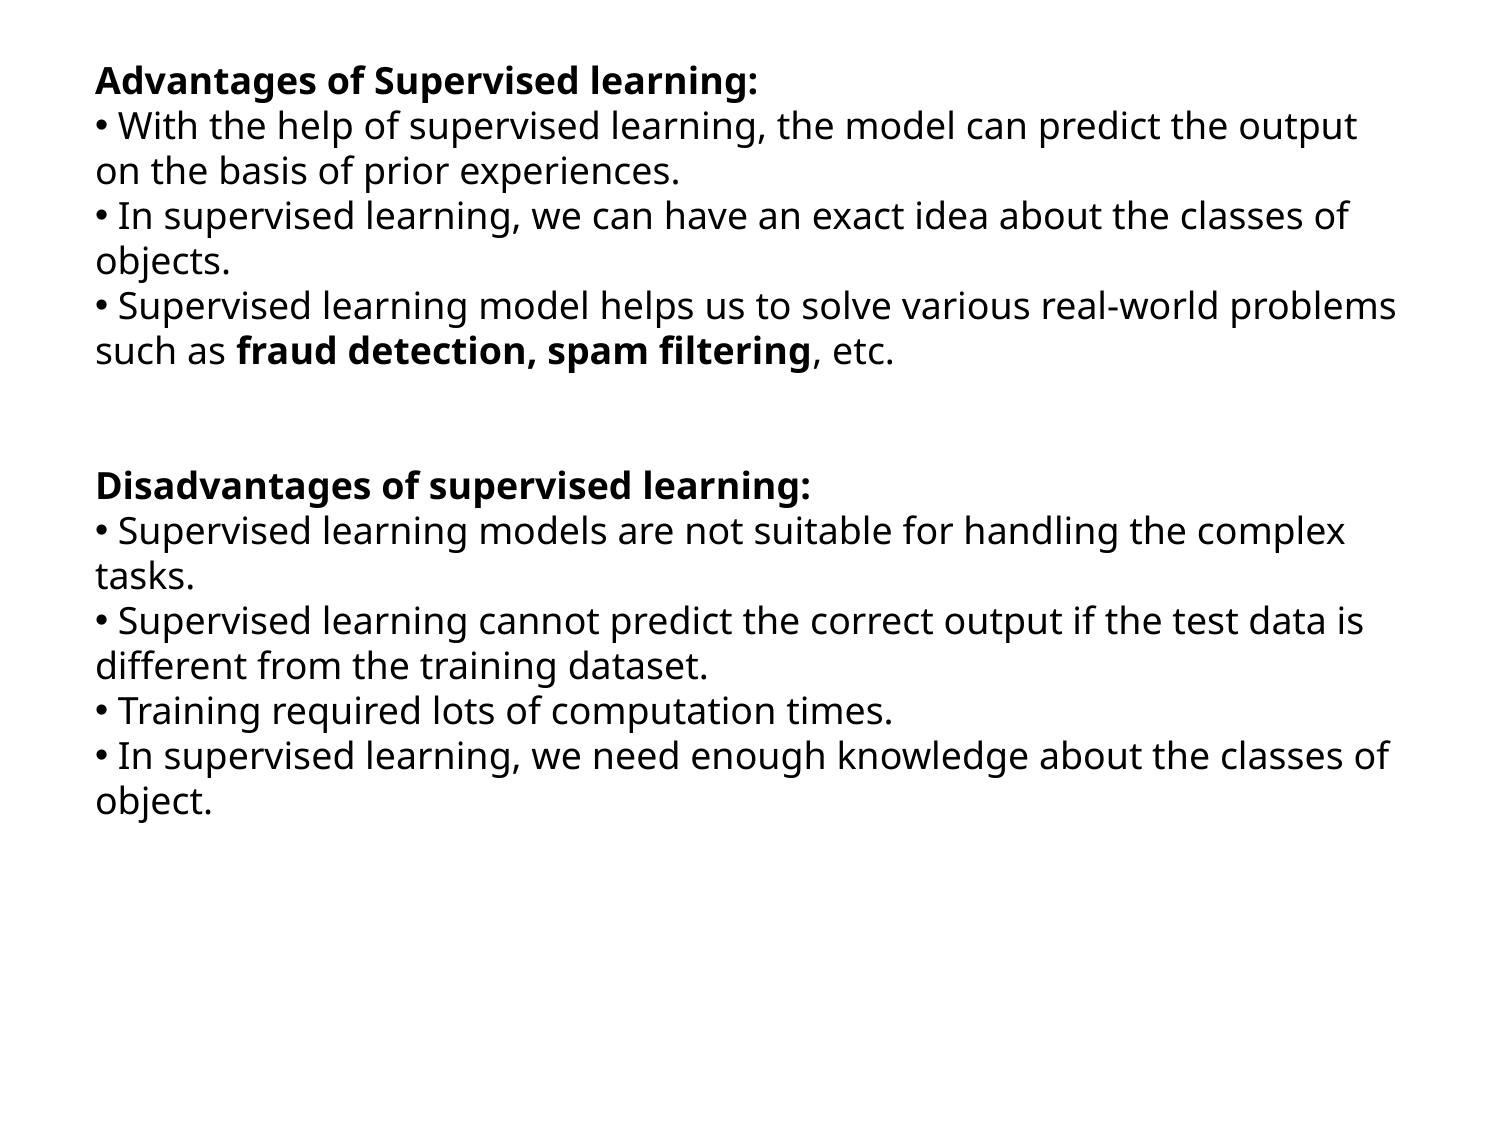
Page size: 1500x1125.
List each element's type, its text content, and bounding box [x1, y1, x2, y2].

text_box Advantages of Supervised learning: With the help of supervised learning, the model can predict the output on the basis of prior experiences. In supervised learning, we can have an exact idea about the classes of objects. Supervised learning model helps us to solve various real-world problems such as fraud detection, spam filtering, etc. Disadvantages of supervised learning: Supervised learning models are not suitable for handling the complex tasks. Supervised learning cannot predict the correct output if the test data is different from the training dataset. Training required lots of computation times. In supervised learning, we need enough knowledge about the classes of object. [80, 49, 1418, 920]
